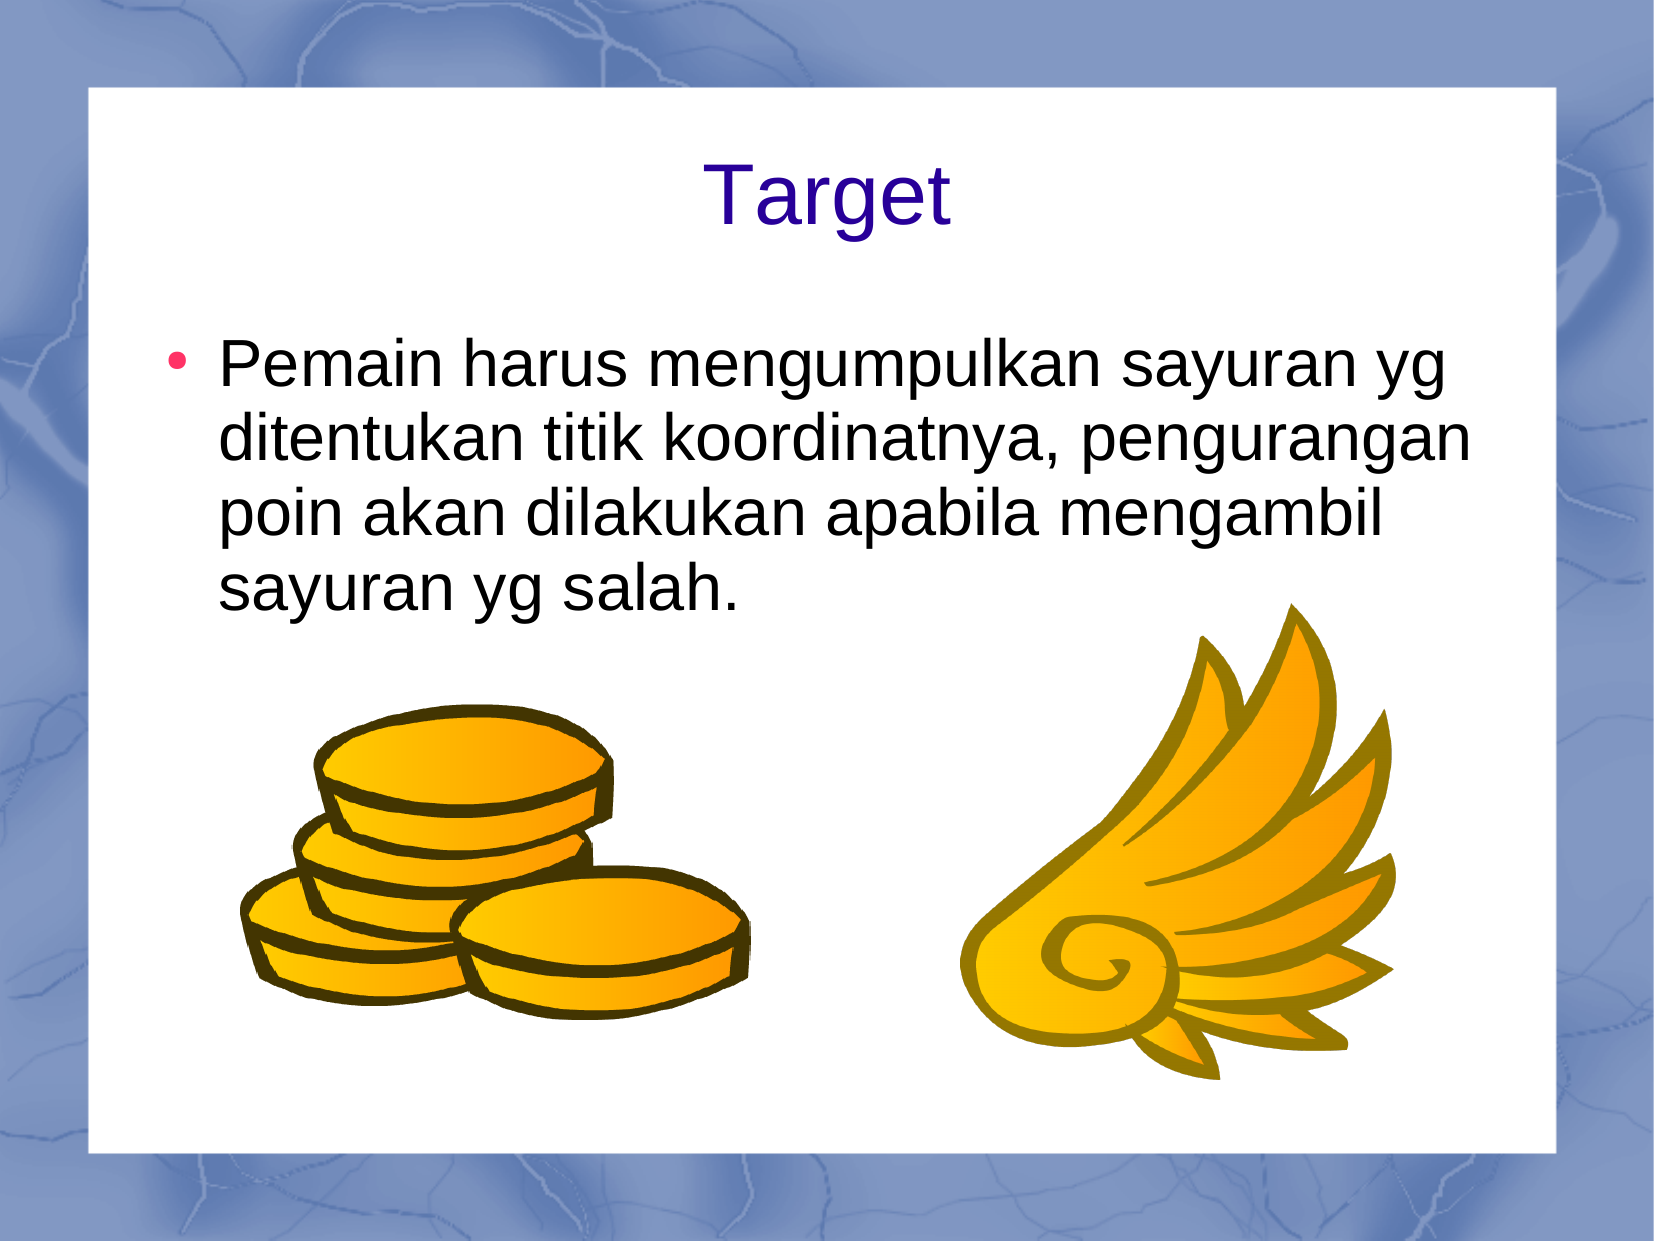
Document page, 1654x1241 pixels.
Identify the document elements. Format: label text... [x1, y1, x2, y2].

picture [0, 0, 1654, 1241]
list Pemain harus mengumpulkan sayuran yg ditentukan titik koordinatnya, pengurangan poin akan dilakukan apabila mengambil sayuran yg salah. [147, 325, 1506, 1010]
title Target [118, 90, 1536, 298]
